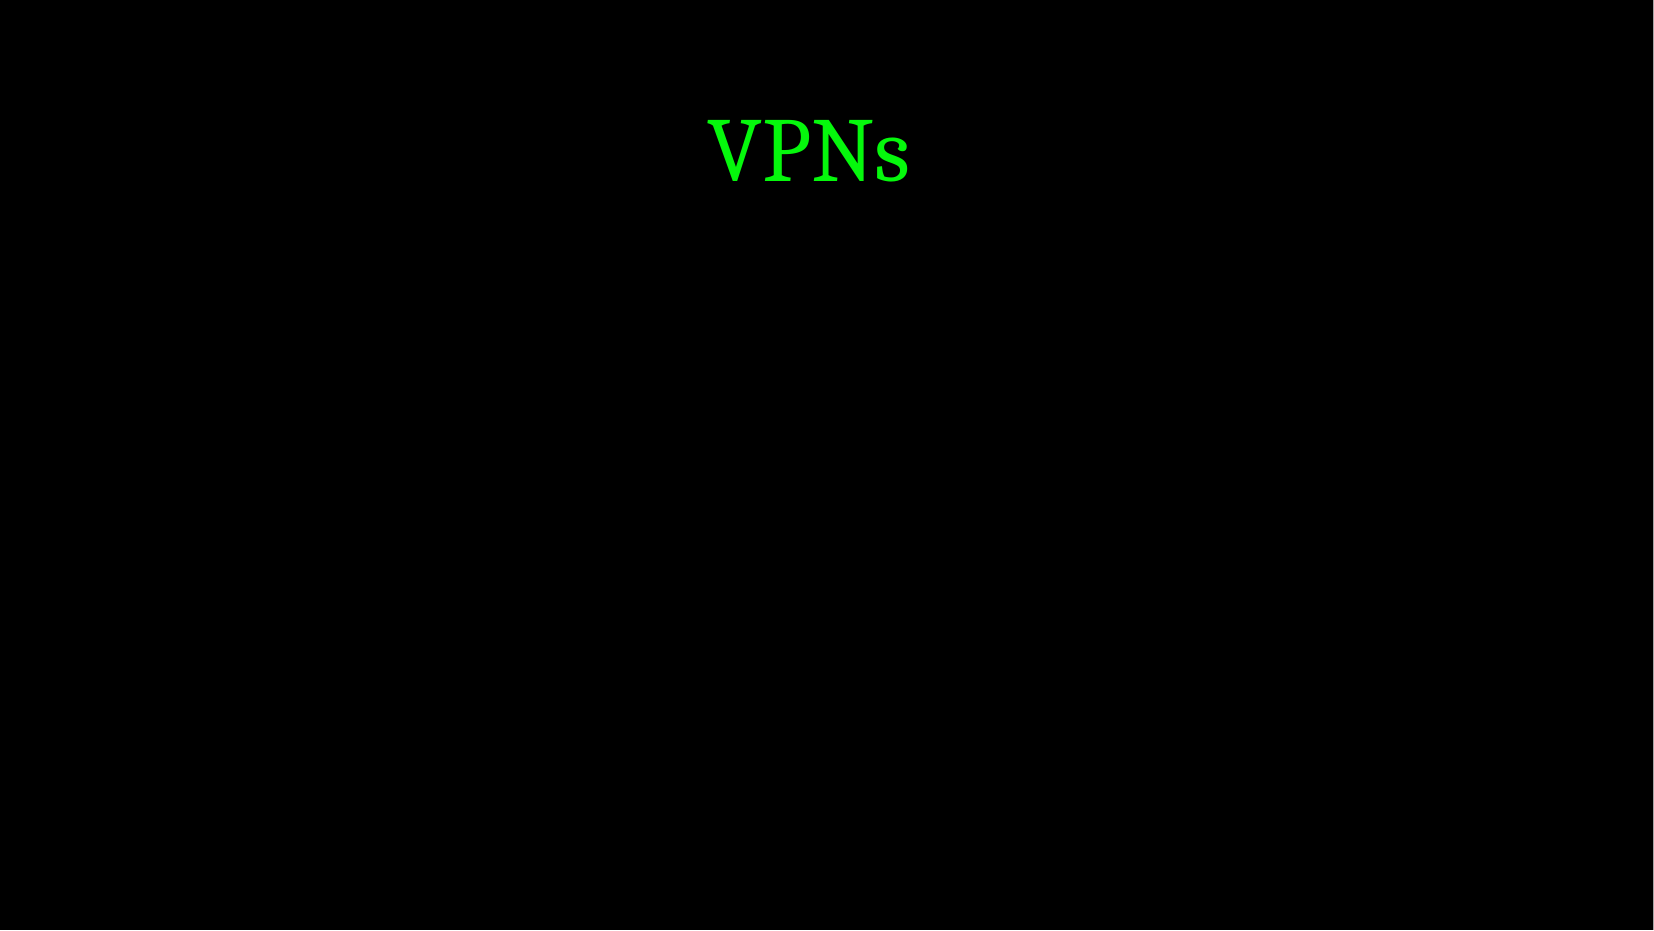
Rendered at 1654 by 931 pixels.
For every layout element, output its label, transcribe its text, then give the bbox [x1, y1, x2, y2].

title VPNs [53, 37, 1565, 266]
